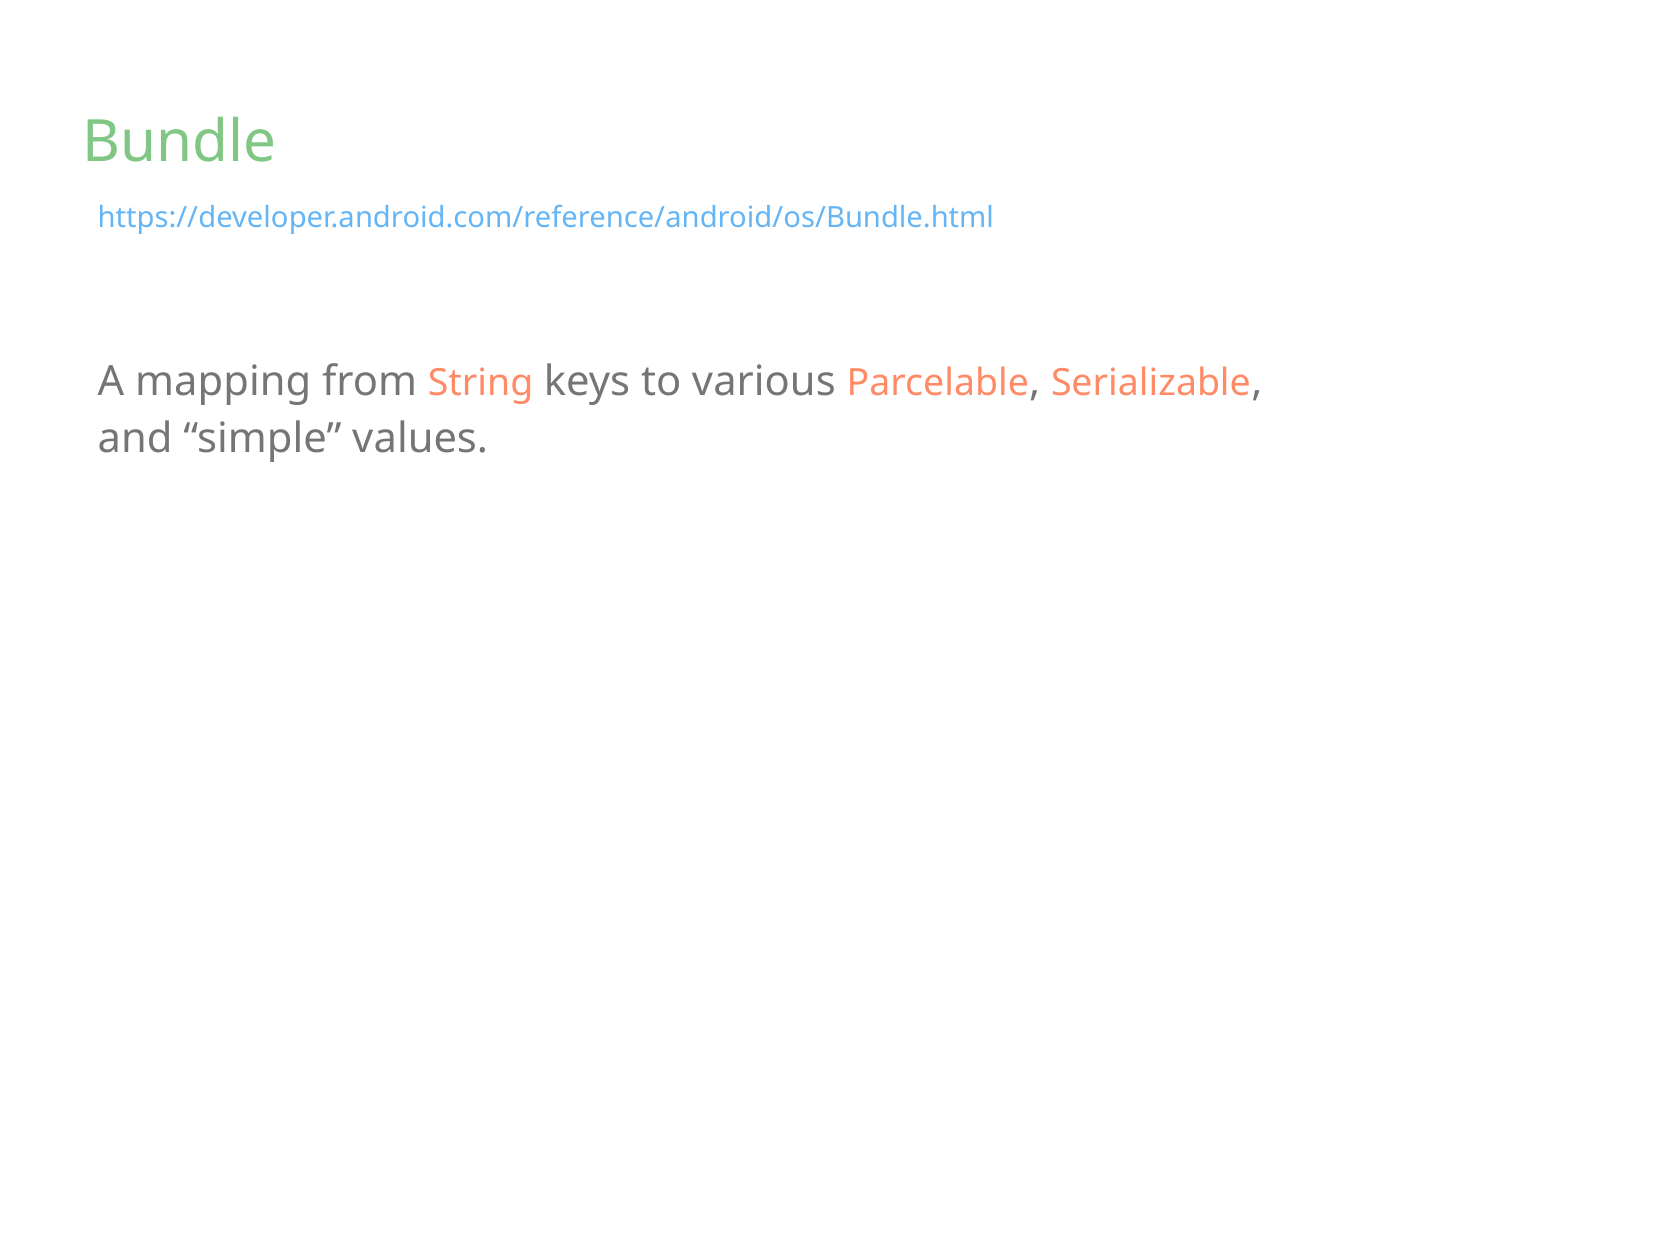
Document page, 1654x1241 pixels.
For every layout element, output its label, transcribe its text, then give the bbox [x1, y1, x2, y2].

text_box https://developer.android.com/reference/android/os/Bundle.html A mapping from String keys to various Parcelable, Serializable, and “simple” values. [82, 189, 1514, 433]
title Bundle [82, 35, 1571, 243]
